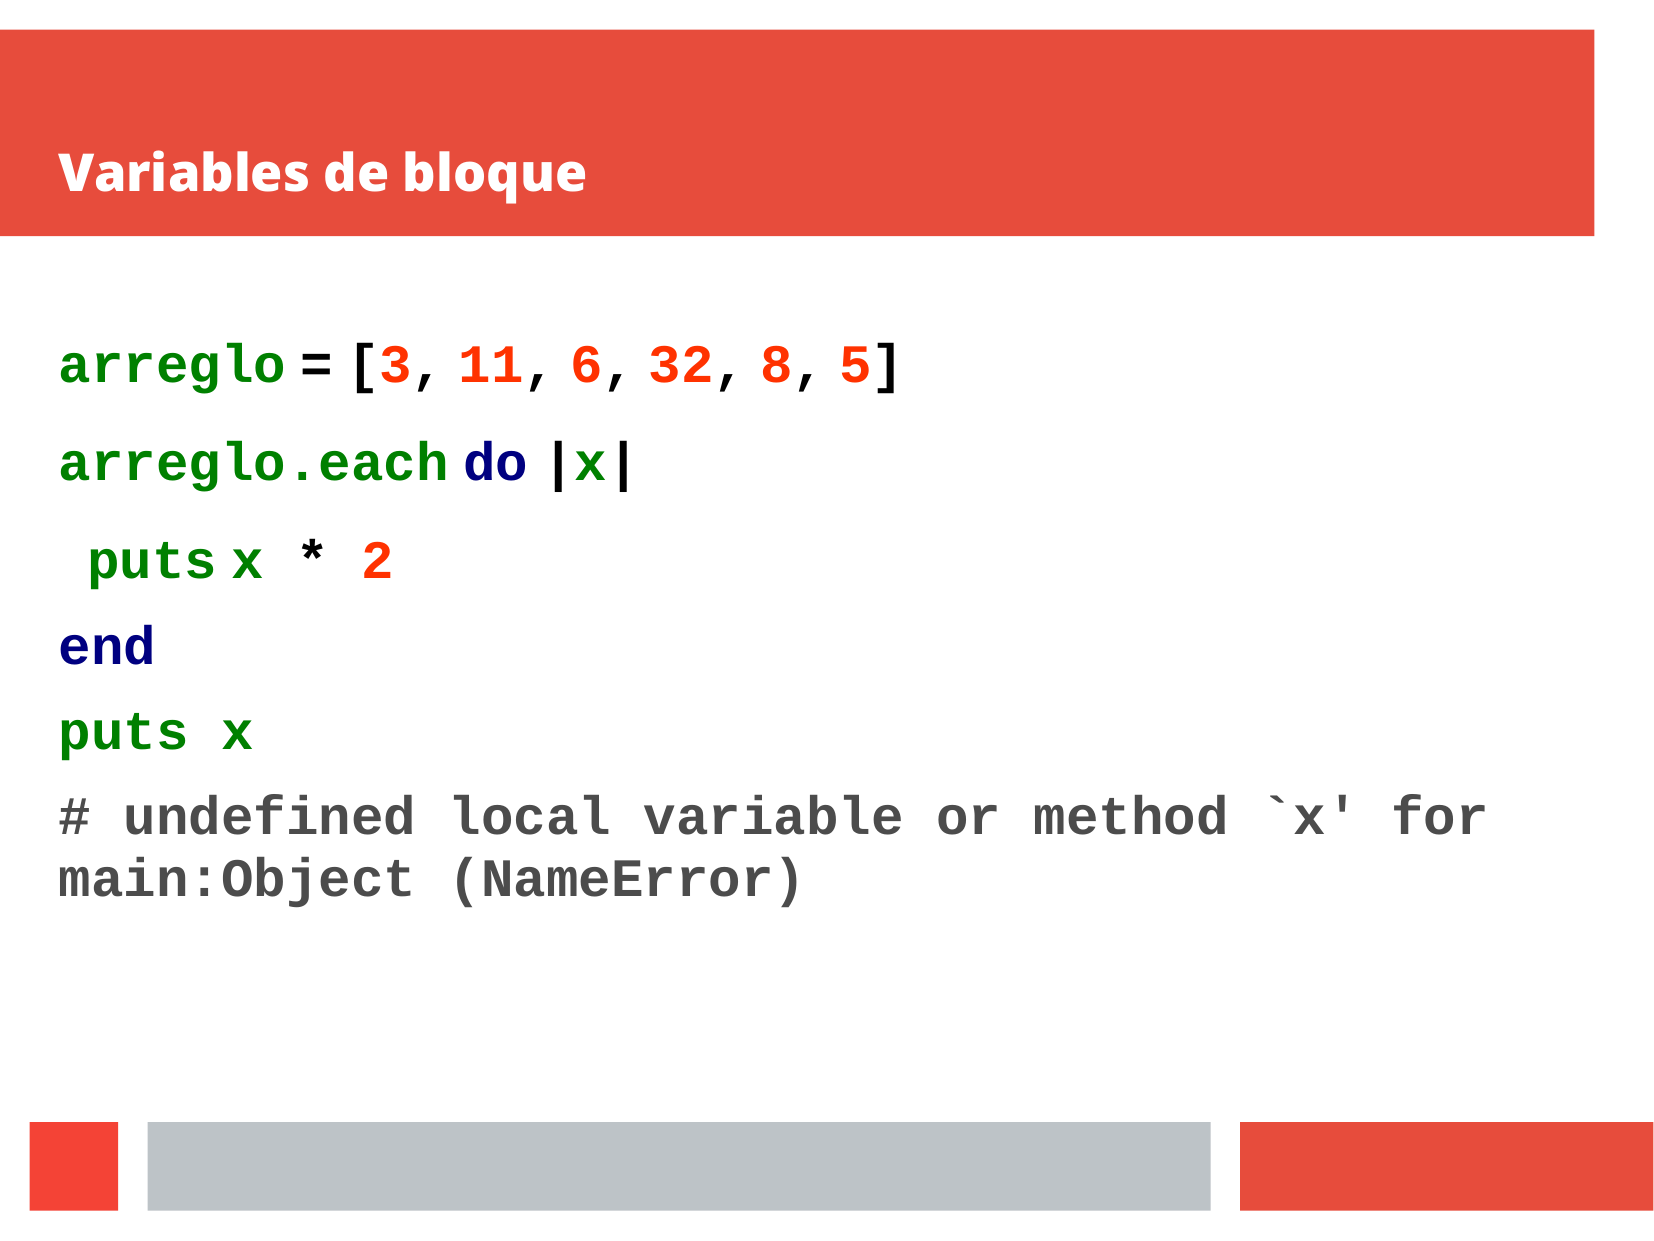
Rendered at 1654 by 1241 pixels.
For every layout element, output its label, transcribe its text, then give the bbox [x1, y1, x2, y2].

list arreglo = [3, 11, 6, 32, 8, 5] arreglo.each do |x| puts x * 2 end puts x # undefined local variable or method `x' for main:Object (NameError) [59, 324, 1565, 1093]
title Variables de bloque [59, 59, 1595, 207]
